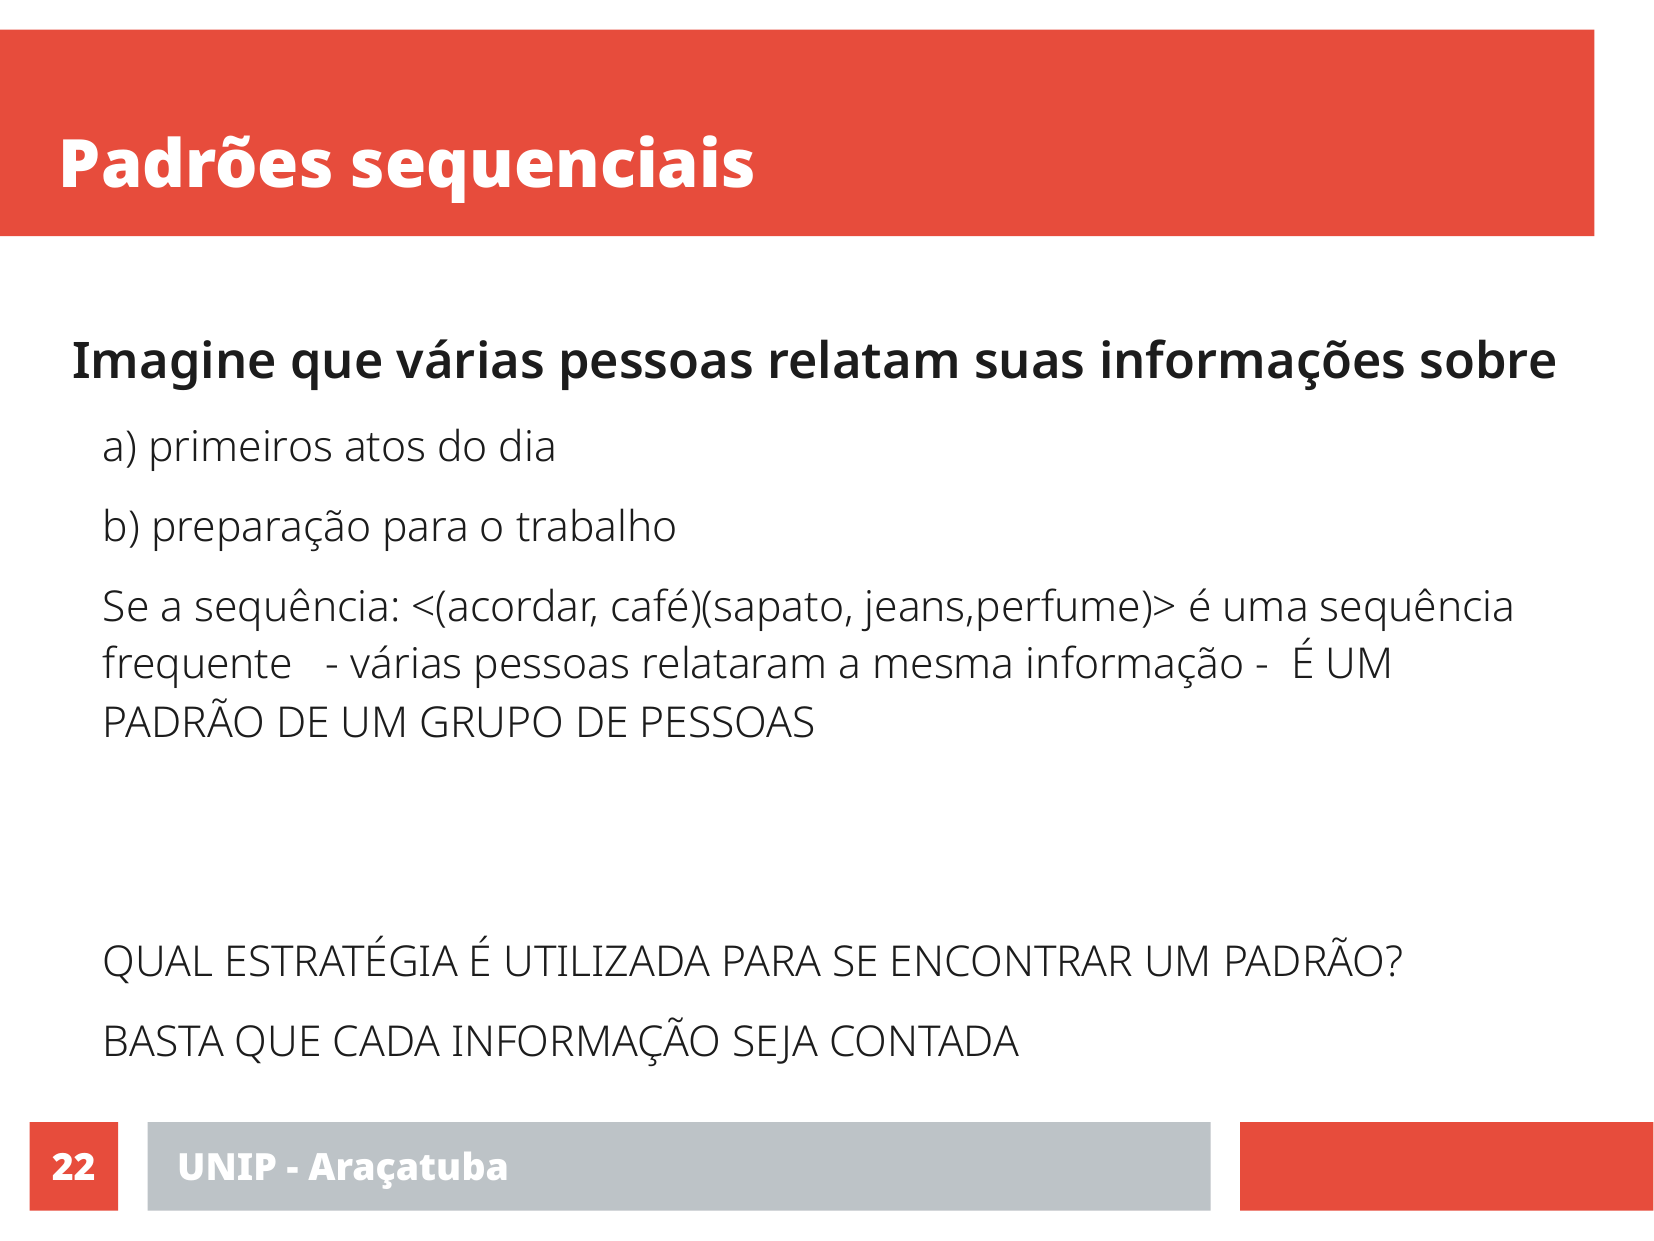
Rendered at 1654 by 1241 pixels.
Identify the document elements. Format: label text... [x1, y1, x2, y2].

list Imagine que várias pessoas relatam suas informações sobre a) primeiros atos do dia b) preparação para o trabalho Se a sequência: <(acordar, café)(sapato, jeans,perfume)> é uma sequência frequente - várias pessoas relataram a mesma informação - É UM PADRÃO DE UM GRUPO DE PESSOAS QUAL ESTRATÉGIA É UTILIZADA PARA SE ENCONTRAR UM PADRÃO? BASTA QUE CADA INFORMAÇÃO SEJA CONTADA [59, 324, 1565, 1093]
title Padrões sequenciais [59, 59, 1595, 207]
